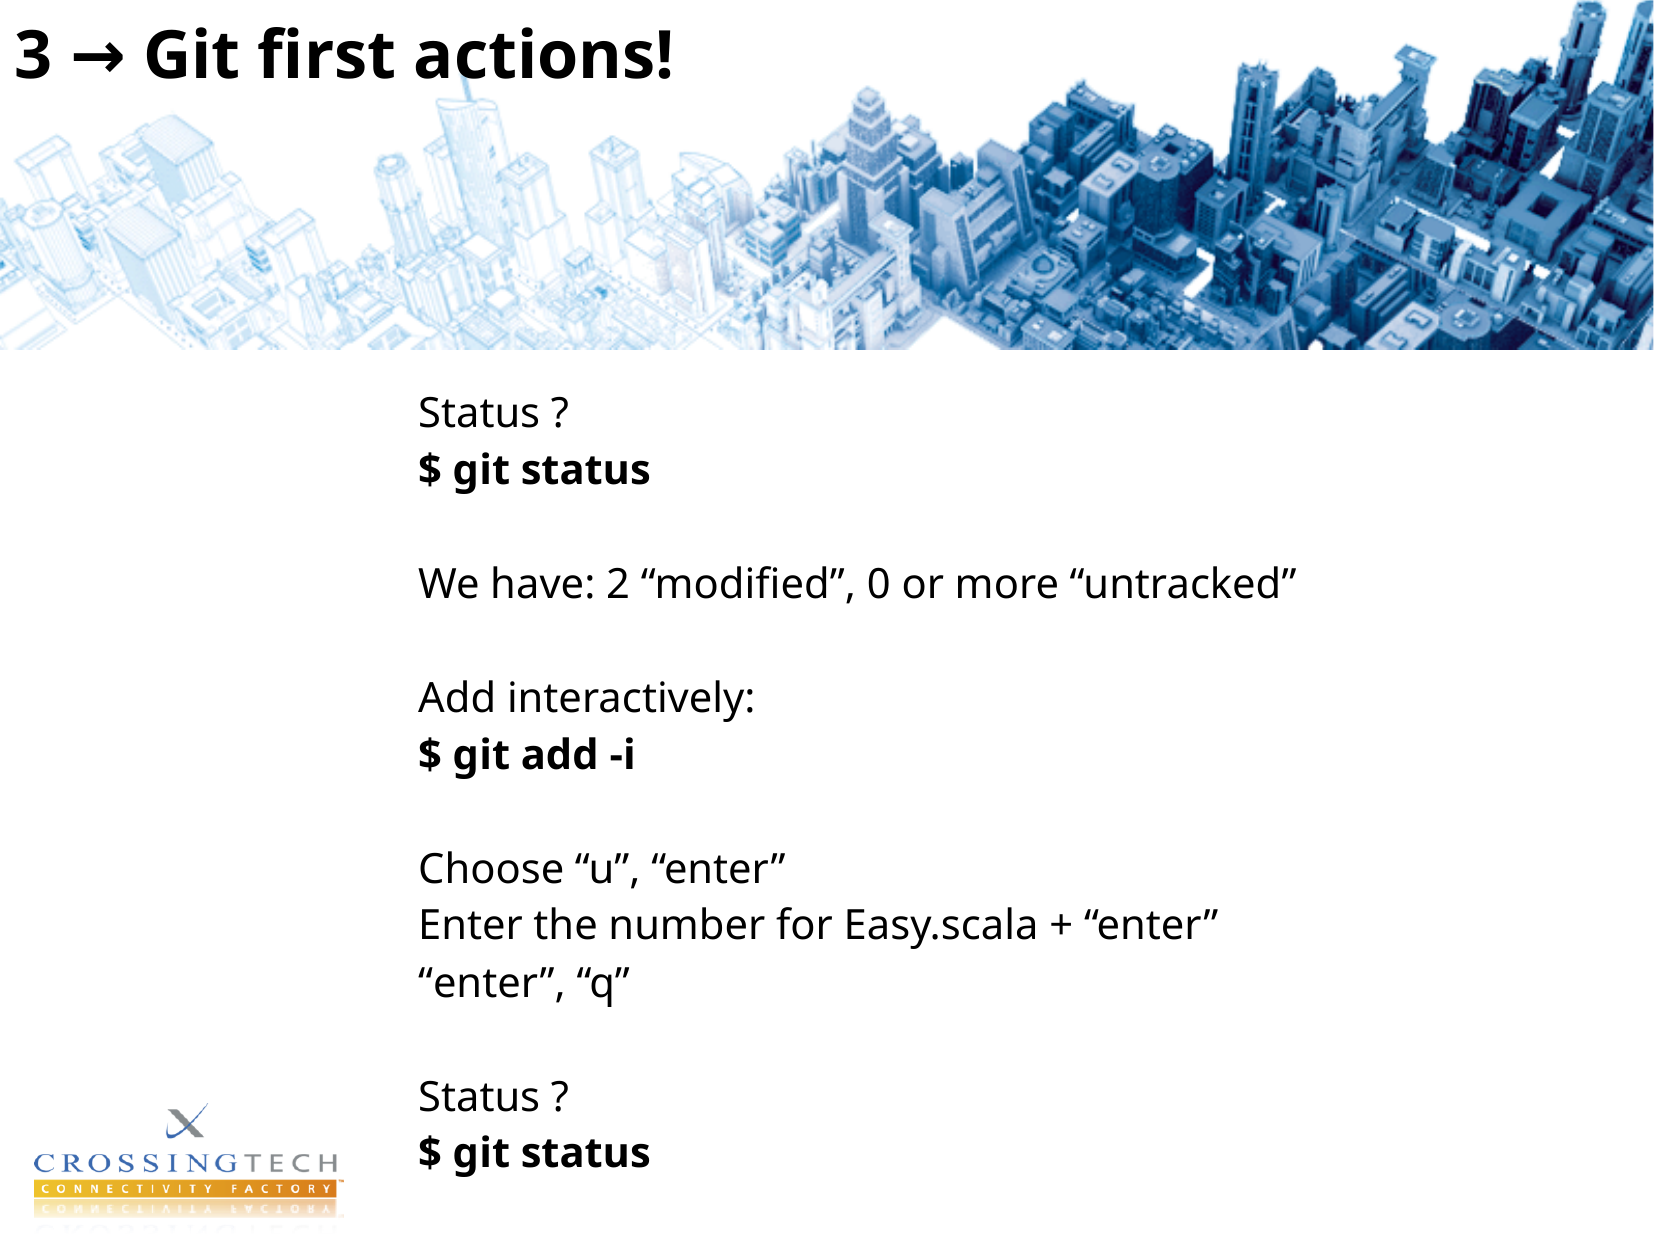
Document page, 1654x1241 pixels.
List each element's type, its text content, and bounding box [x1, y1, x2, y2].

picture [0, 0, 1654, 350]
text_box Status ? $ git status We have: 2 “modified”, 0 or more “untracked” Add interactively: $ git add -i Choose “u”, “enter” Enter the number for Easy.scala + “enter” “enter”, “q” Status ? $ git status Commit: $ git commit -m “Implement exercise 1” [403, 375, 1538, 1215]
text_box 3 → Git first actions! [0, 0, 913, 93]
picture [34, 1103, 344, 1237]
